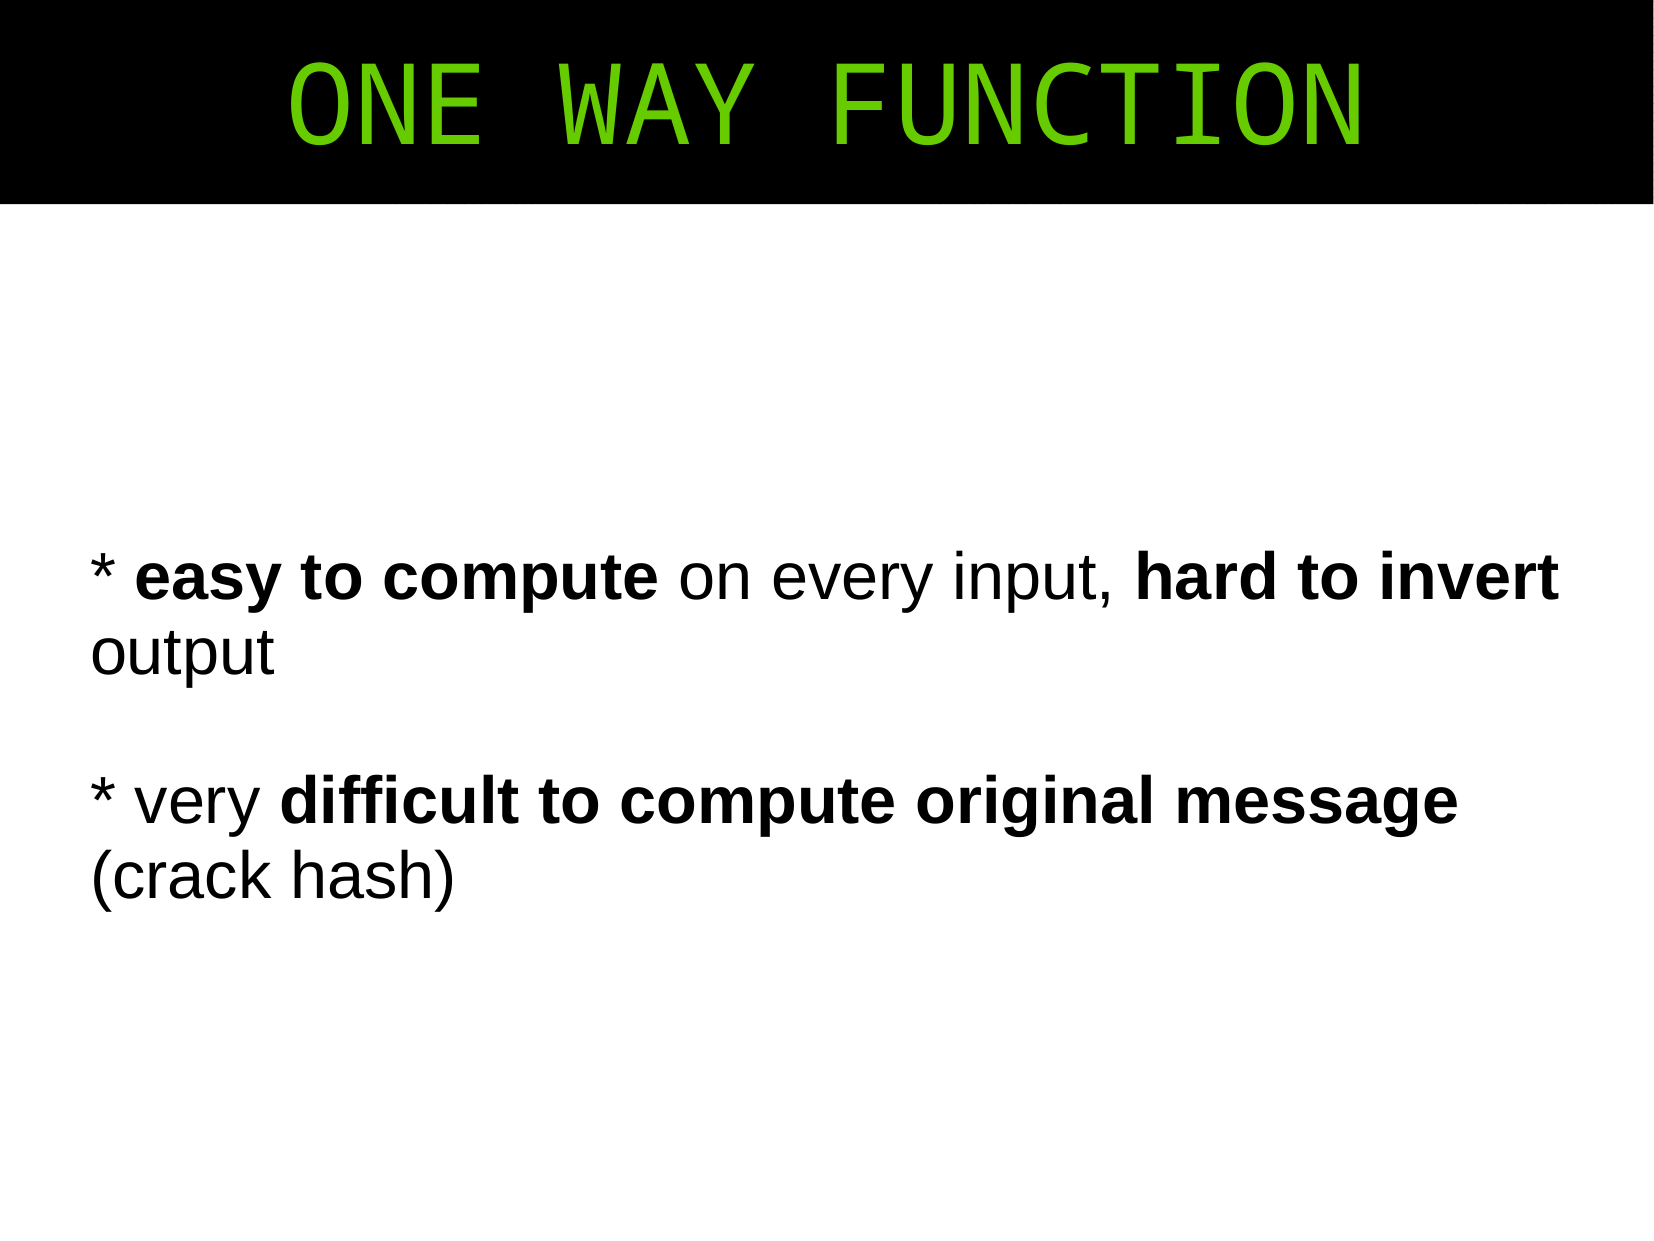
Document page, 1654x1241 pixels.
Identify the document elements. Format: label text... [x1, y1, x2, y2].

title ONE WAY FUNCTION [0, 0, 1654, 205]
subtitle * easy to compute on every input, hard to invert output * very difficult to compute original message (crack hash) [90, 305, 1621, 1146]
